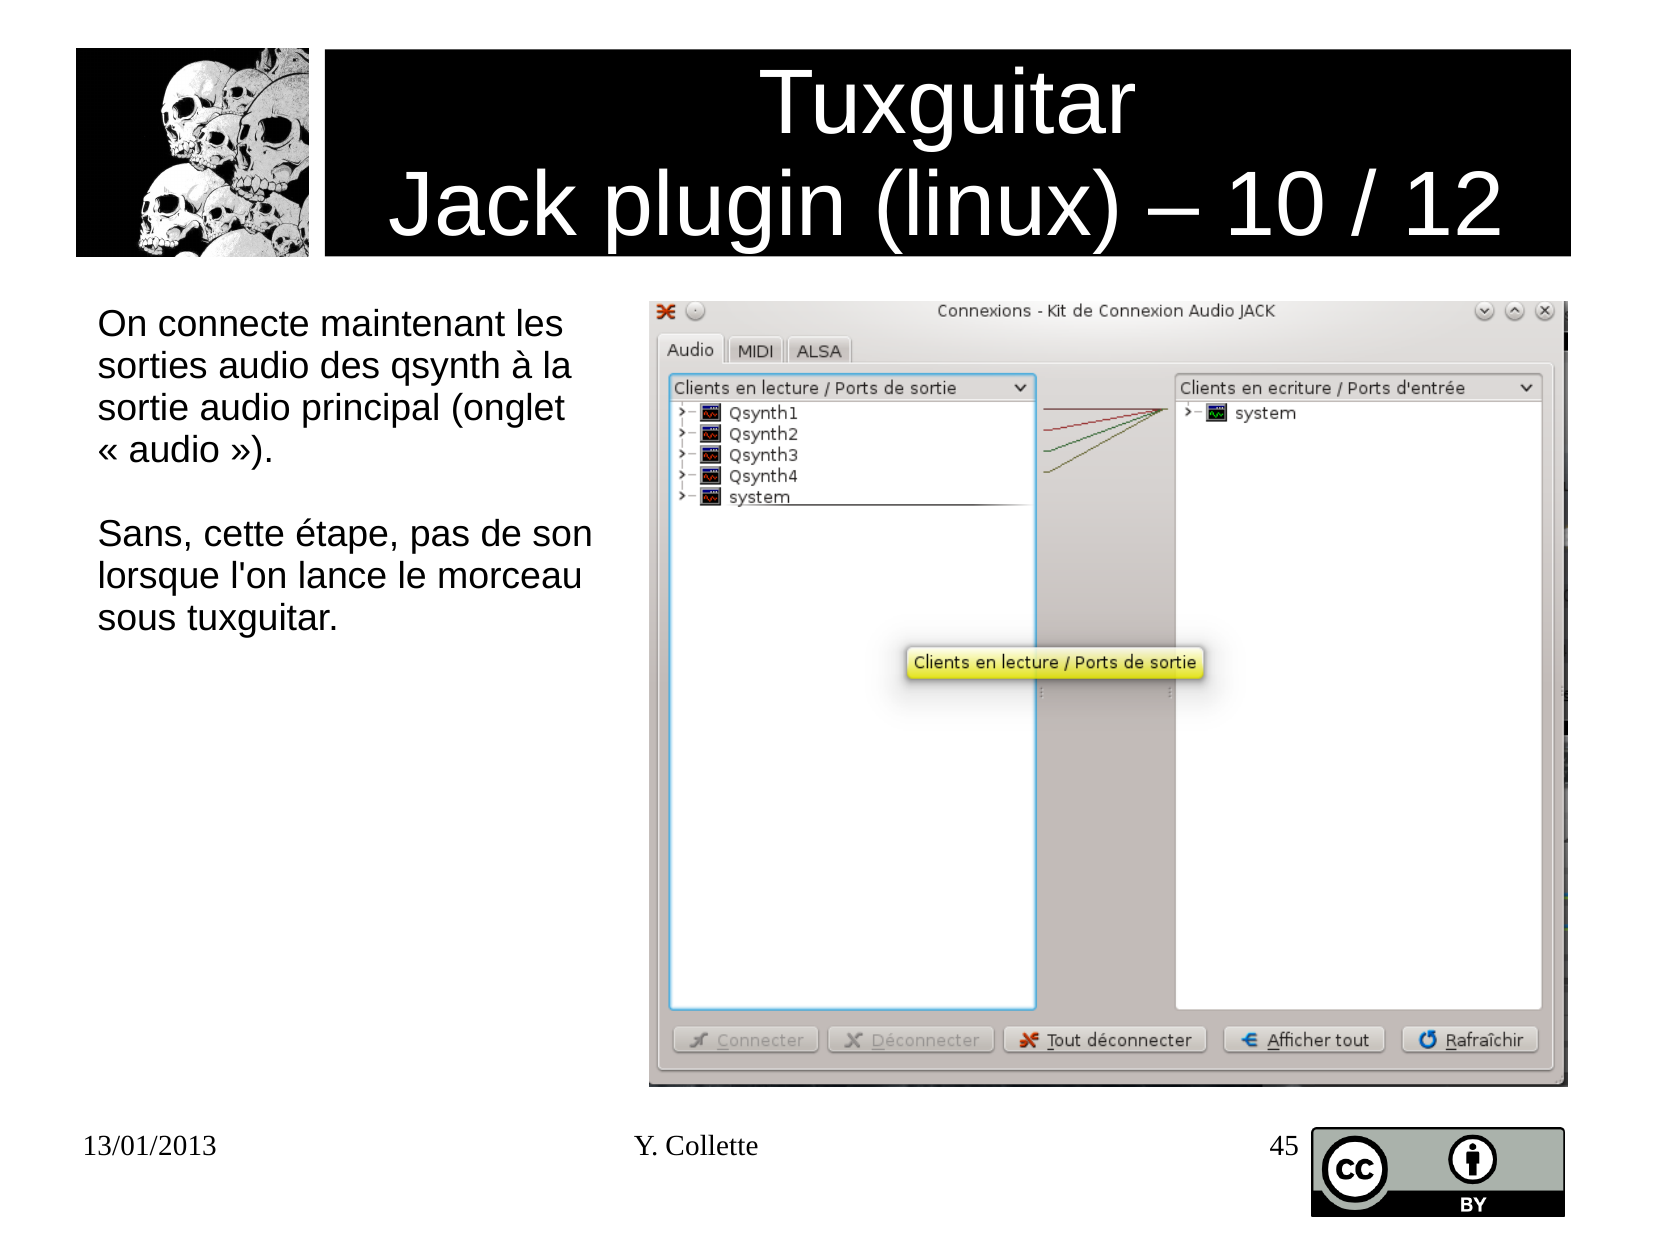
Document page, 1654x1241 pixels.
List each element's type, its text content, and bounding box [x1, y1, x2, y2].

text_box On connecte maintenant les sorties audio des qsynth à la sortie audio principal (onglet « audio »). Sans, cette étape, pas de son lorsque l'on lance le morceau sous tuxguitar. [82, 295, 650, 647]
title Tuxguitar Jack plugin (linux) – 10 / 12 [324, 49, 1571, 257]
picture [76, 48, 309, 257]
picture [649, 301, 1568, 1087]
picture [1311, 1127, 1565, 1217]
